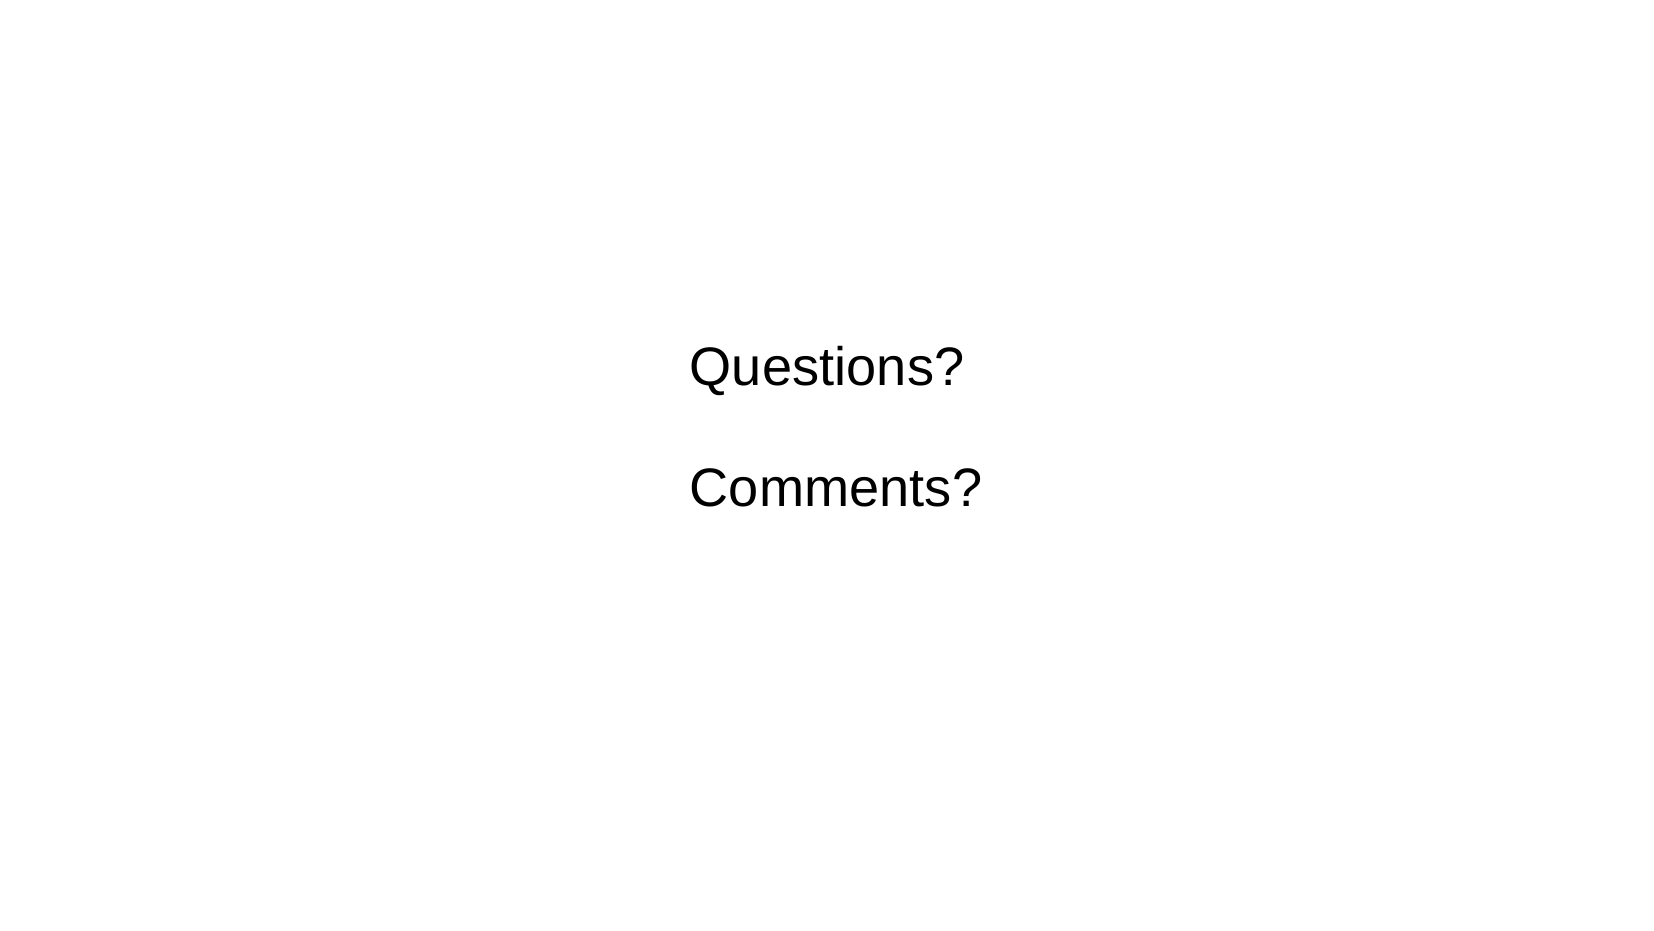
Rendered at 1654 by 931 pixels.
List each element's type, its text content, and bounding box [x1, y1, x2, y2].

text_box Questions? Comments? [675, 329, 998, 526]
